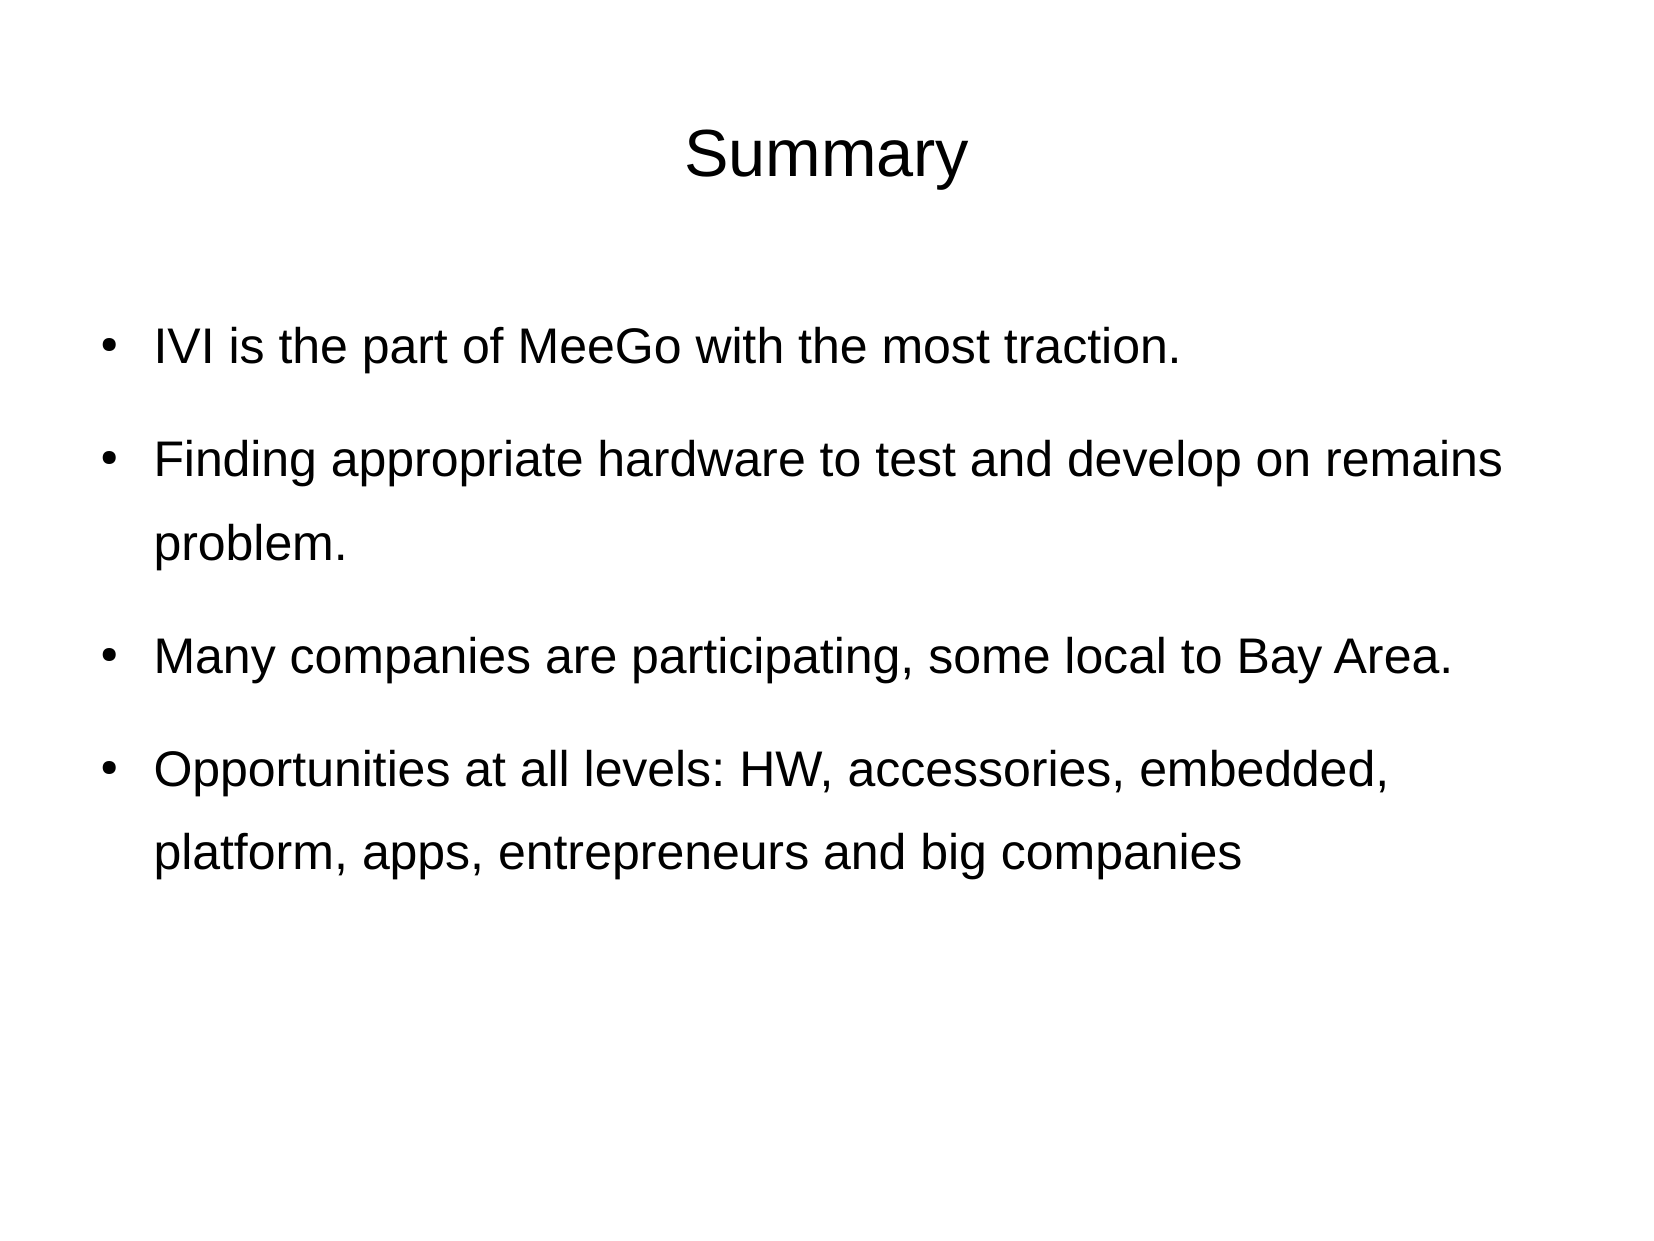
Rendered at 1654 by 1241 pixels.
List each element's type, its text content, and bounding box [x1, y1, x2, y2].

title Summary [82, 49, 1571, 257]
list IVI is the part of MeeGo with the most traction. Finding appropriate hardware to test and develop on remains problem. Many companies are participating, some local to Bay Area. Opportunities at all levels: HW, accessories, embedded, platform, apps, entrepreneurs and big companies [82, 290, 1571, 1109]
